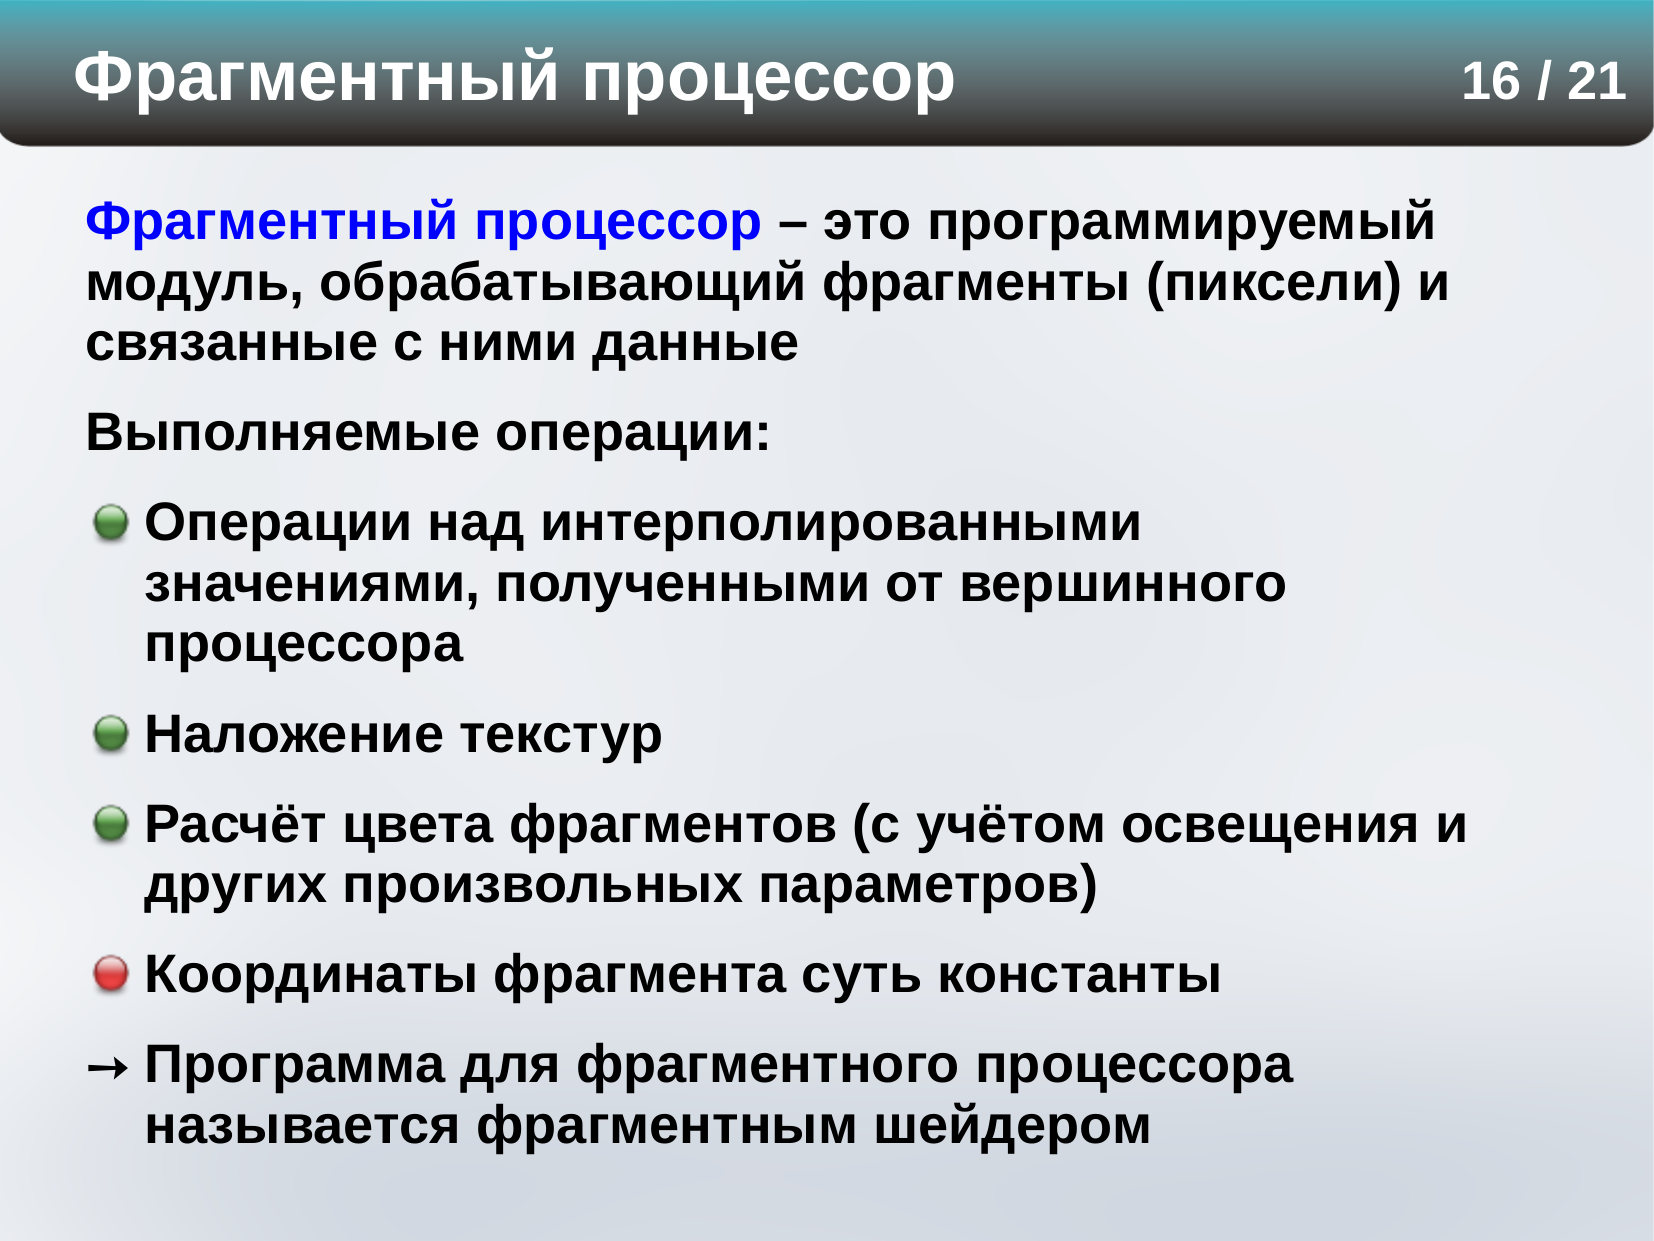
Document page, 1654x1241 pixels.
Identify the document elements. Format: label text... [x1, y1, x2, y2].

text_box <номер> / 21 [1446, 42, 1654, 119]
picture [0, 0, 1654, 1241]
text_box Фрагментный процессор [59, 29, 1418, 124]
text_box Фрагментный процессор – это программируемый модуль, обрабатывающий фрагменты (пиксели) и связанные с ними данные Выполняемые операции: Операции над интерполированными значениями, полученными от вершинного процессора Наложение текстур Расчёт цвета фрагментов (с учётом освещения и других произвольных параметров) Координаты фрагмента cуть константы Программа для фрагментного процессора называется фрагментным шейдером [70, 183, 1506, 1163]
